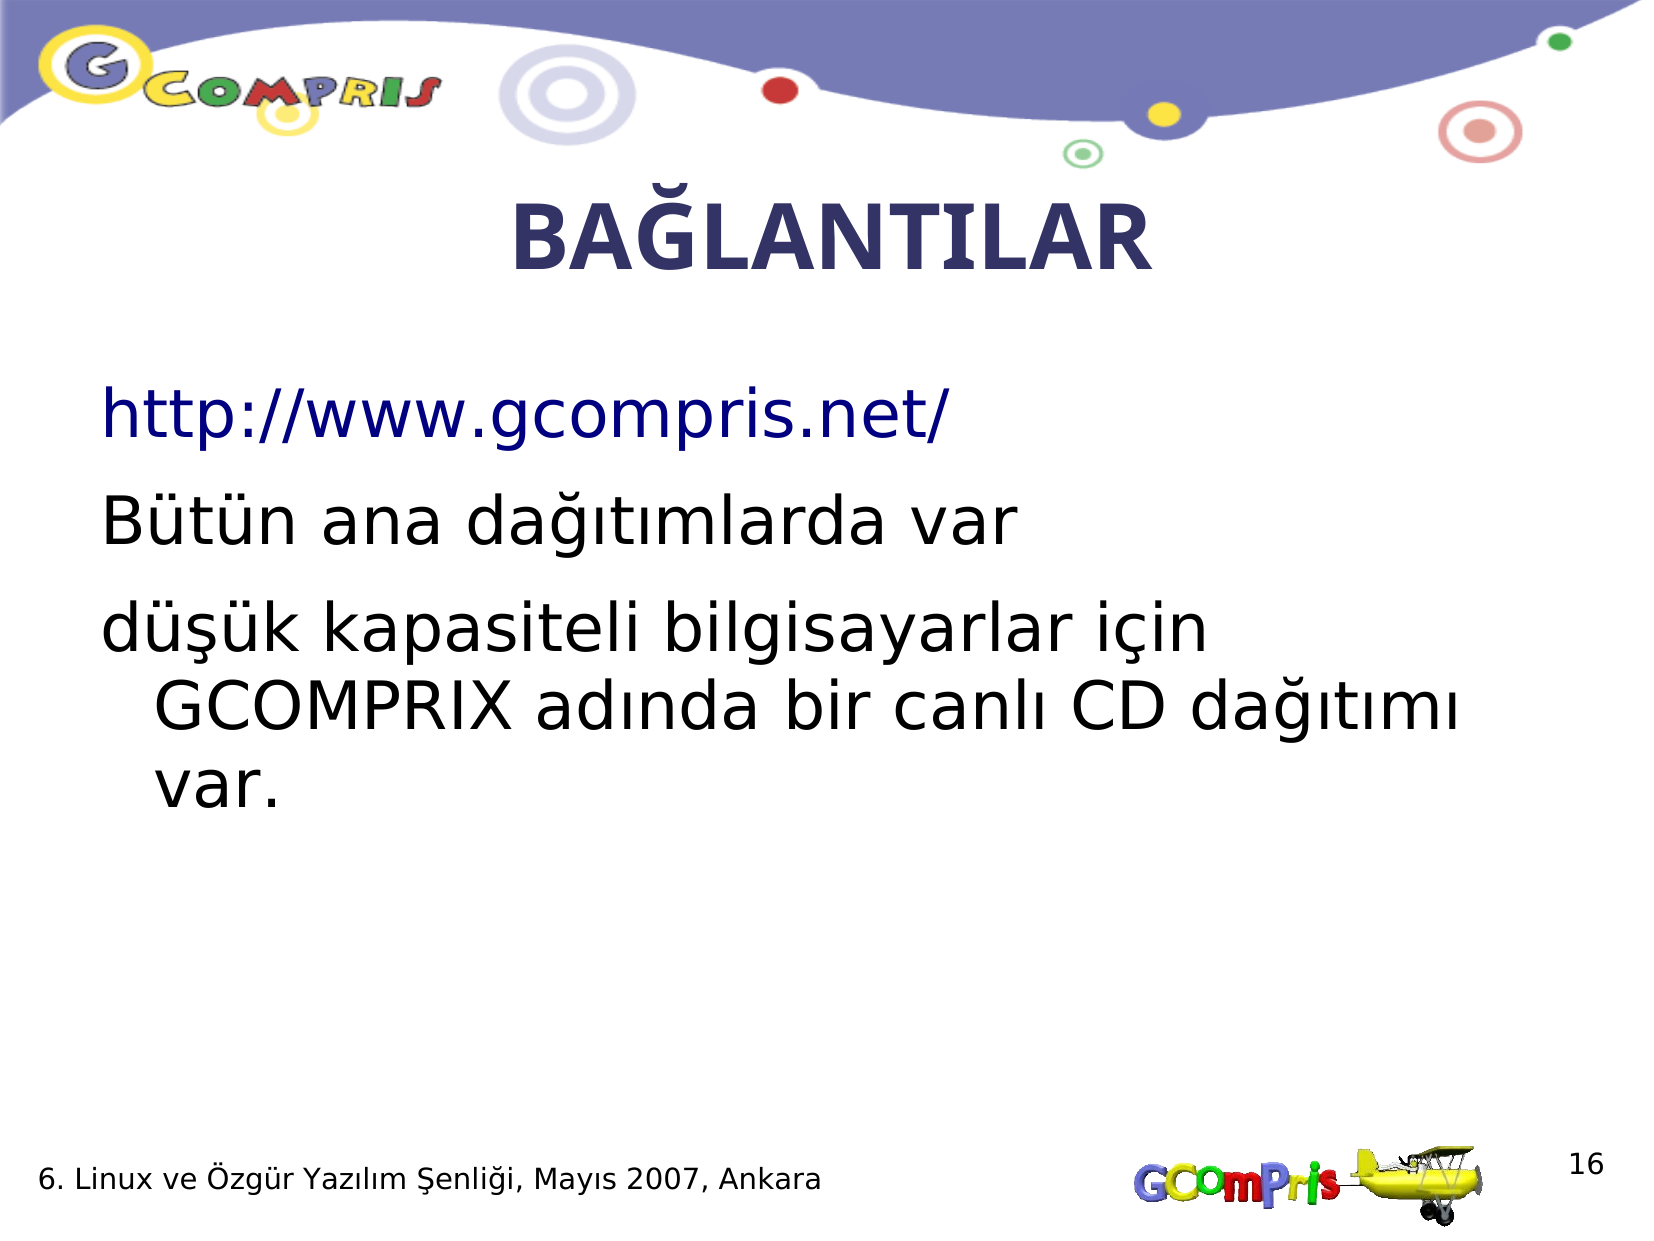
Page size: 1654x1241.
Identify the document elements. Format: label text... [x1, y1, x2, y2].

title BAĞLANTILAR [86, 137, 1576, 331]
picture [0, 0, 1654, 192]
picture [1125, 1124, 1494, 1238]
list http://www.gcompris.net/ Bütün ana dağıtımlarda var düşük kapasiteli bilgisayarlar için GCOMPRIX adında bir canlı CD dağıtımı var. [82, 375, 1571, 1094]
